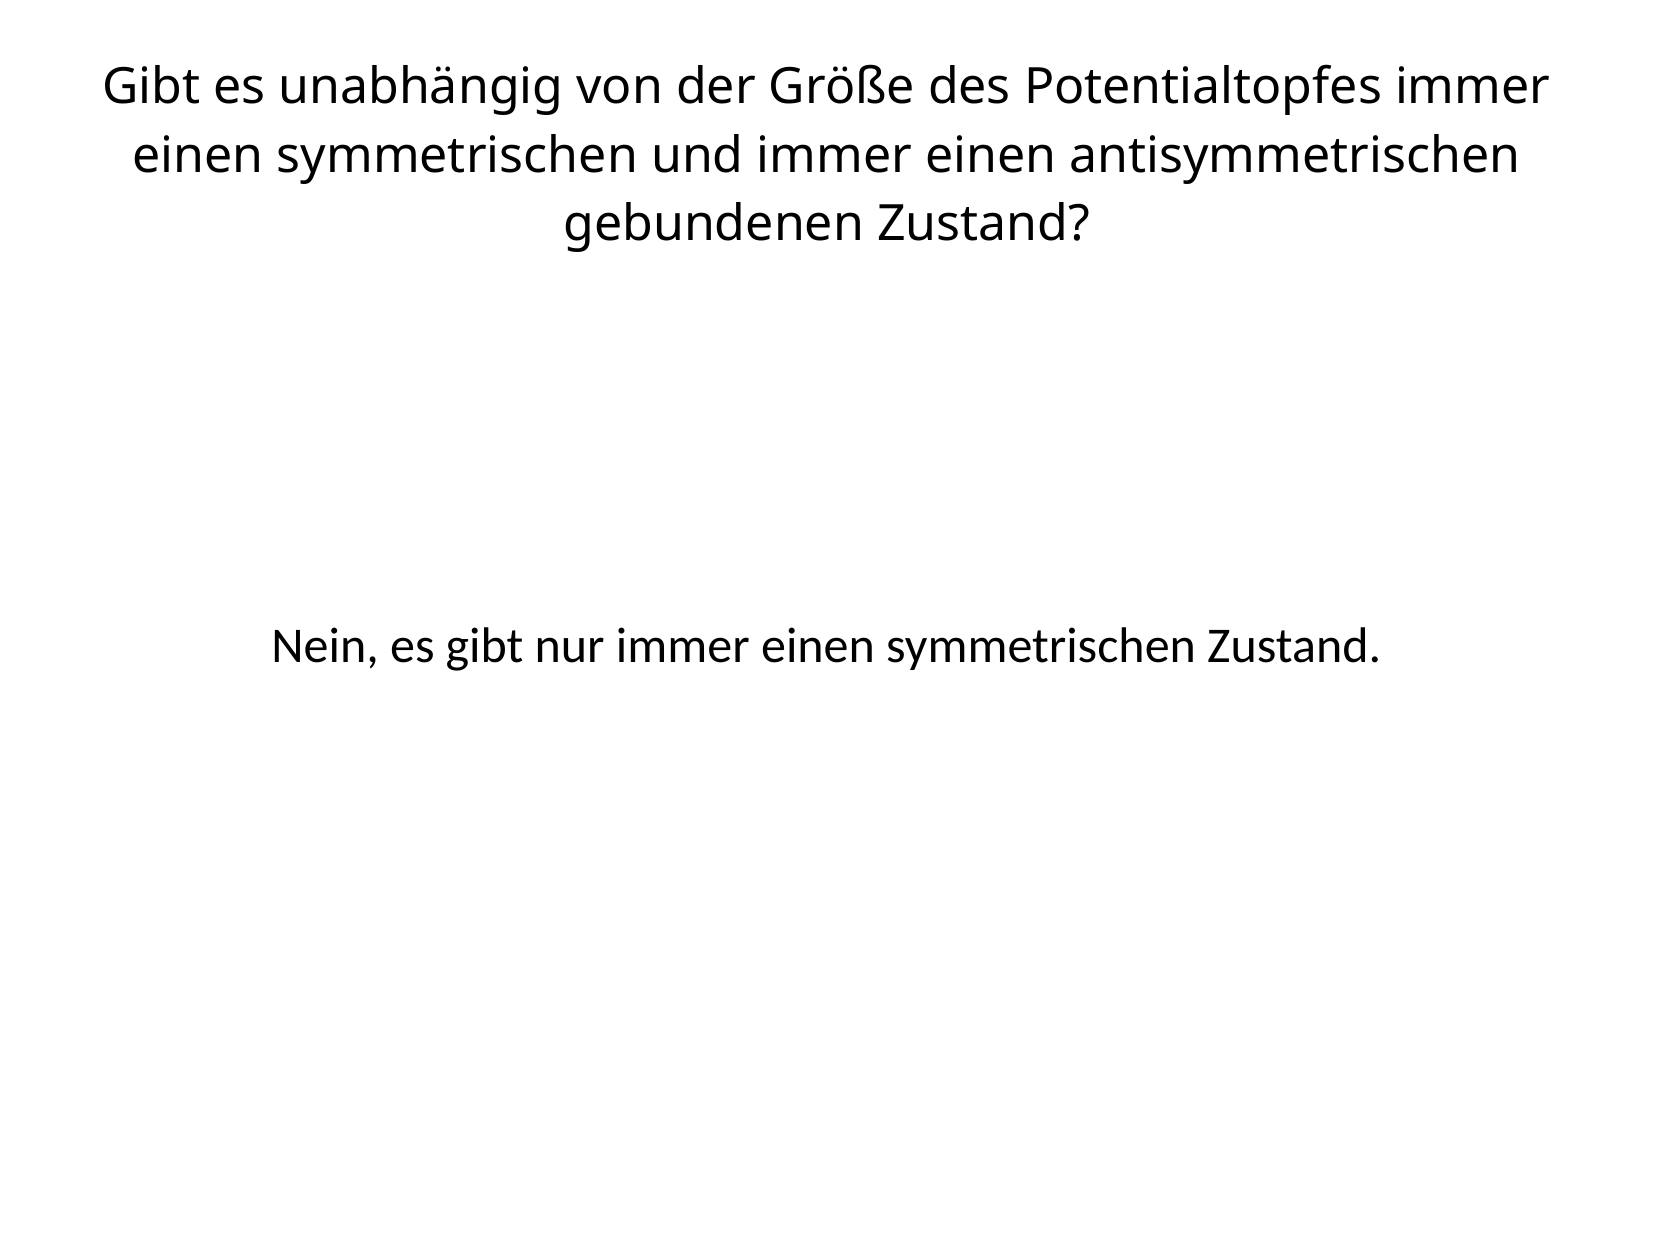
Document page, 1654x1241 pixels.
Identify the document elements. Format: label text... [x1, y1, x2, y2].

title Gibt es unabhängig von der Größe des Potentialtopfes immer einen symmetrischen und immer einen antisymmetrischen gebundenen Zustand? [82, 49, 1571, 257]
subtitle Nein, es gibt nur immer einen symmetrischen Zustand. [82, 290, 1571, 1010]
